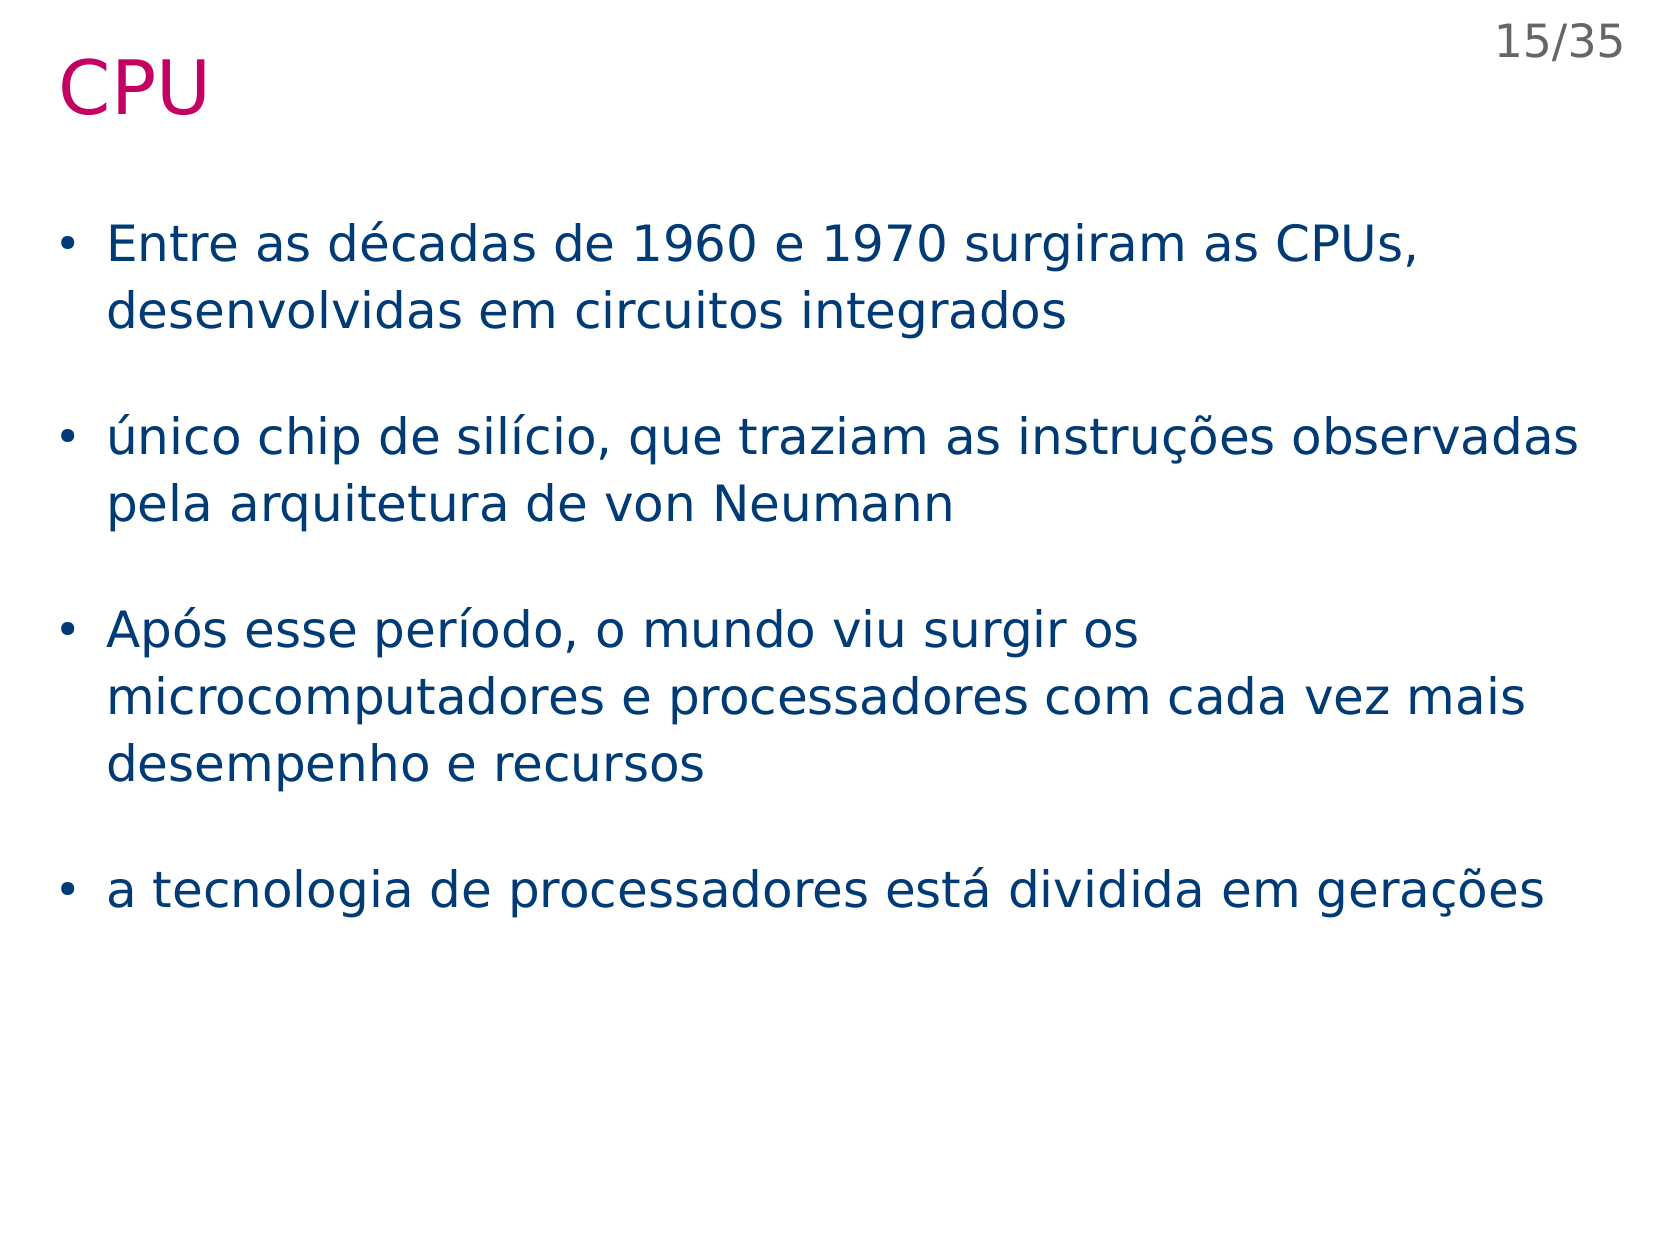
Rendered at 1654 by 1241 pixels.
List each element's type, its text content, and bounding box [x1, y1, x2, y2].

list Entre as décadas de 1960 e 1970 surgiram as CPUs, desenvolvidas em circuitos integrados único chip de silício, que traziam as instruções observadas pela arquitetura de von Neumann Após esse período, o mundo viu surgir os microcomputadores e processadores com cada vez mais desempenho e recursos a tecnologia de processadores está dividida em gerações [59, 206, 1625, 1211]
title CPU [59, 29, 1625, 148]
